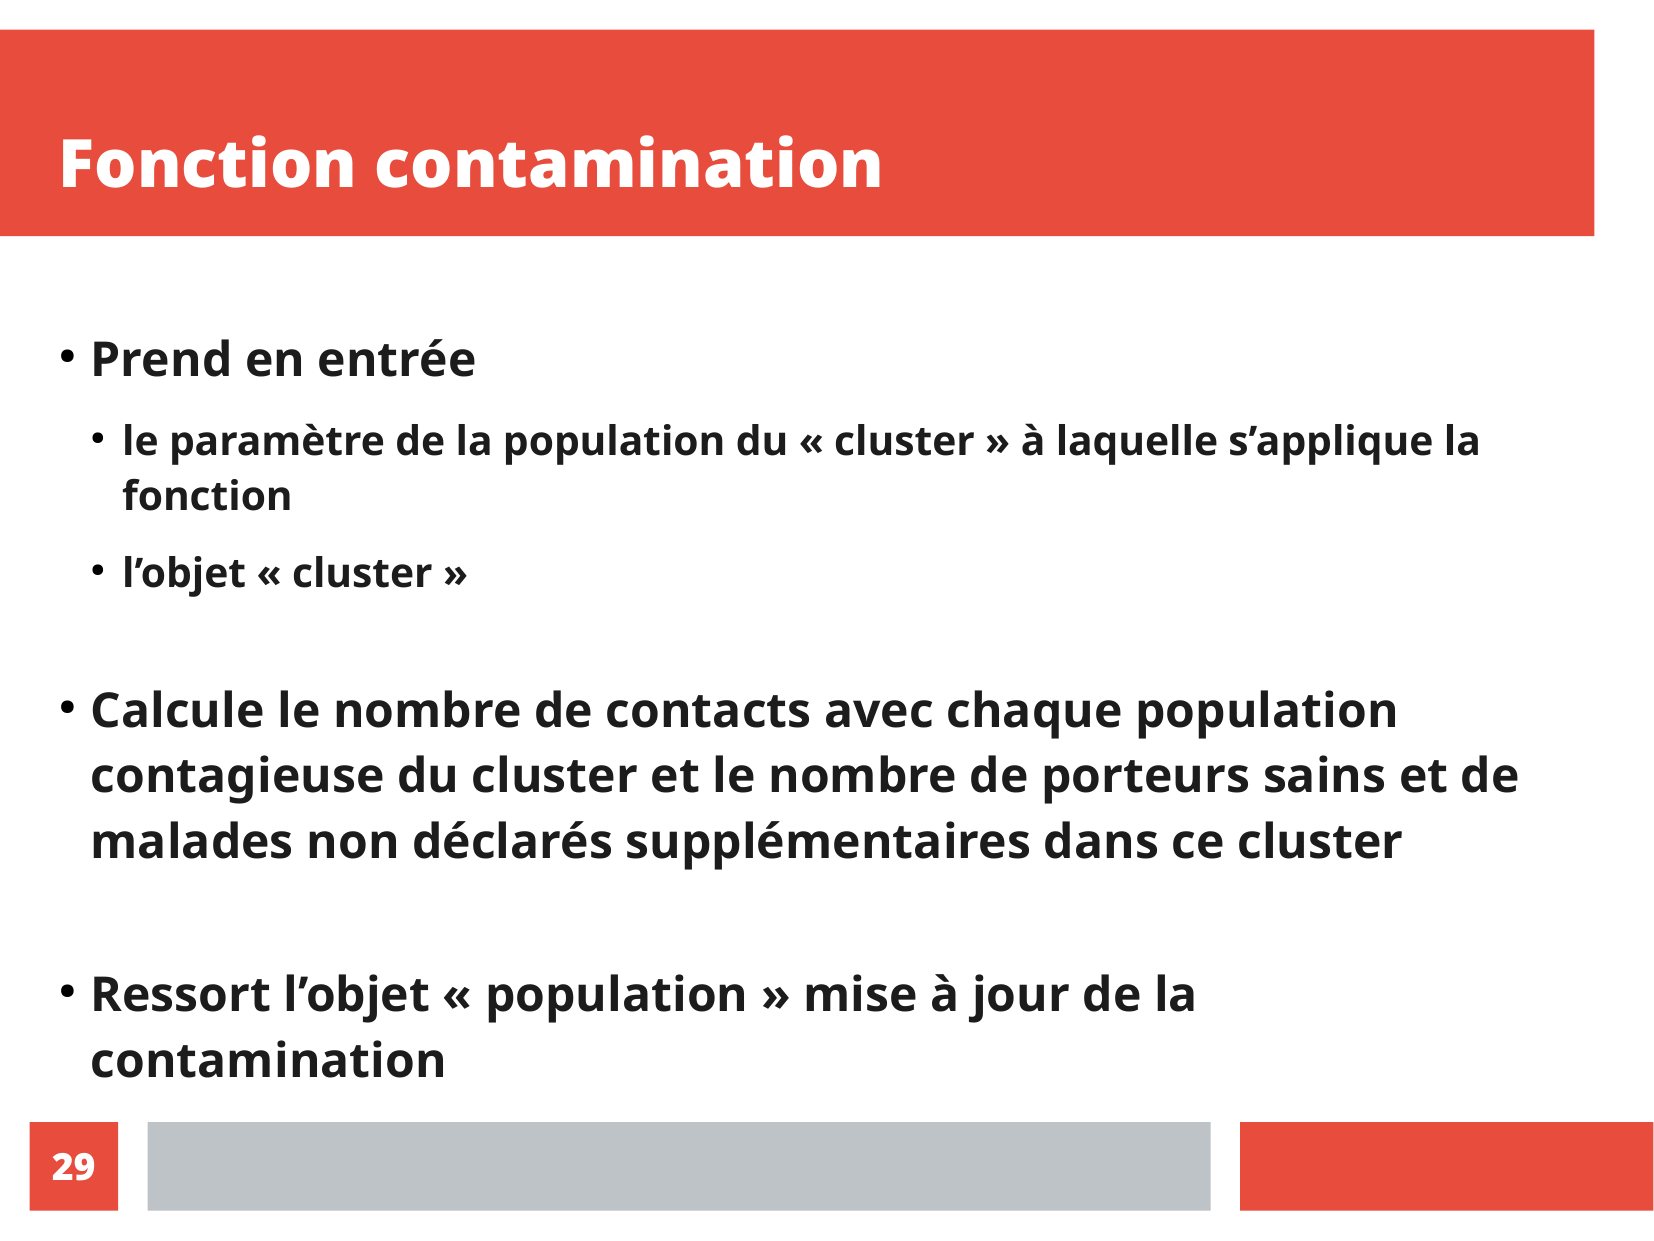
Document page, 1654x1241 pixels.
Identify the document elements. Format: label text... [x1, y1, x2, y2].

title Fonction contamination [59, 59, 1595, 207]
list Prend en entrée le paramètre de la population du « cluster » à laquelle s’applique la fonction l’objet « cluster » Calcule le nombre de contacts avec chaque population contagieuse du cluster et le nombre de porteurs sains et de malades non déclarés supplémentaires dans ce cluster Ressort l’objet « population » mise à jour de la contamination [59, 324, 1565, 1093]
